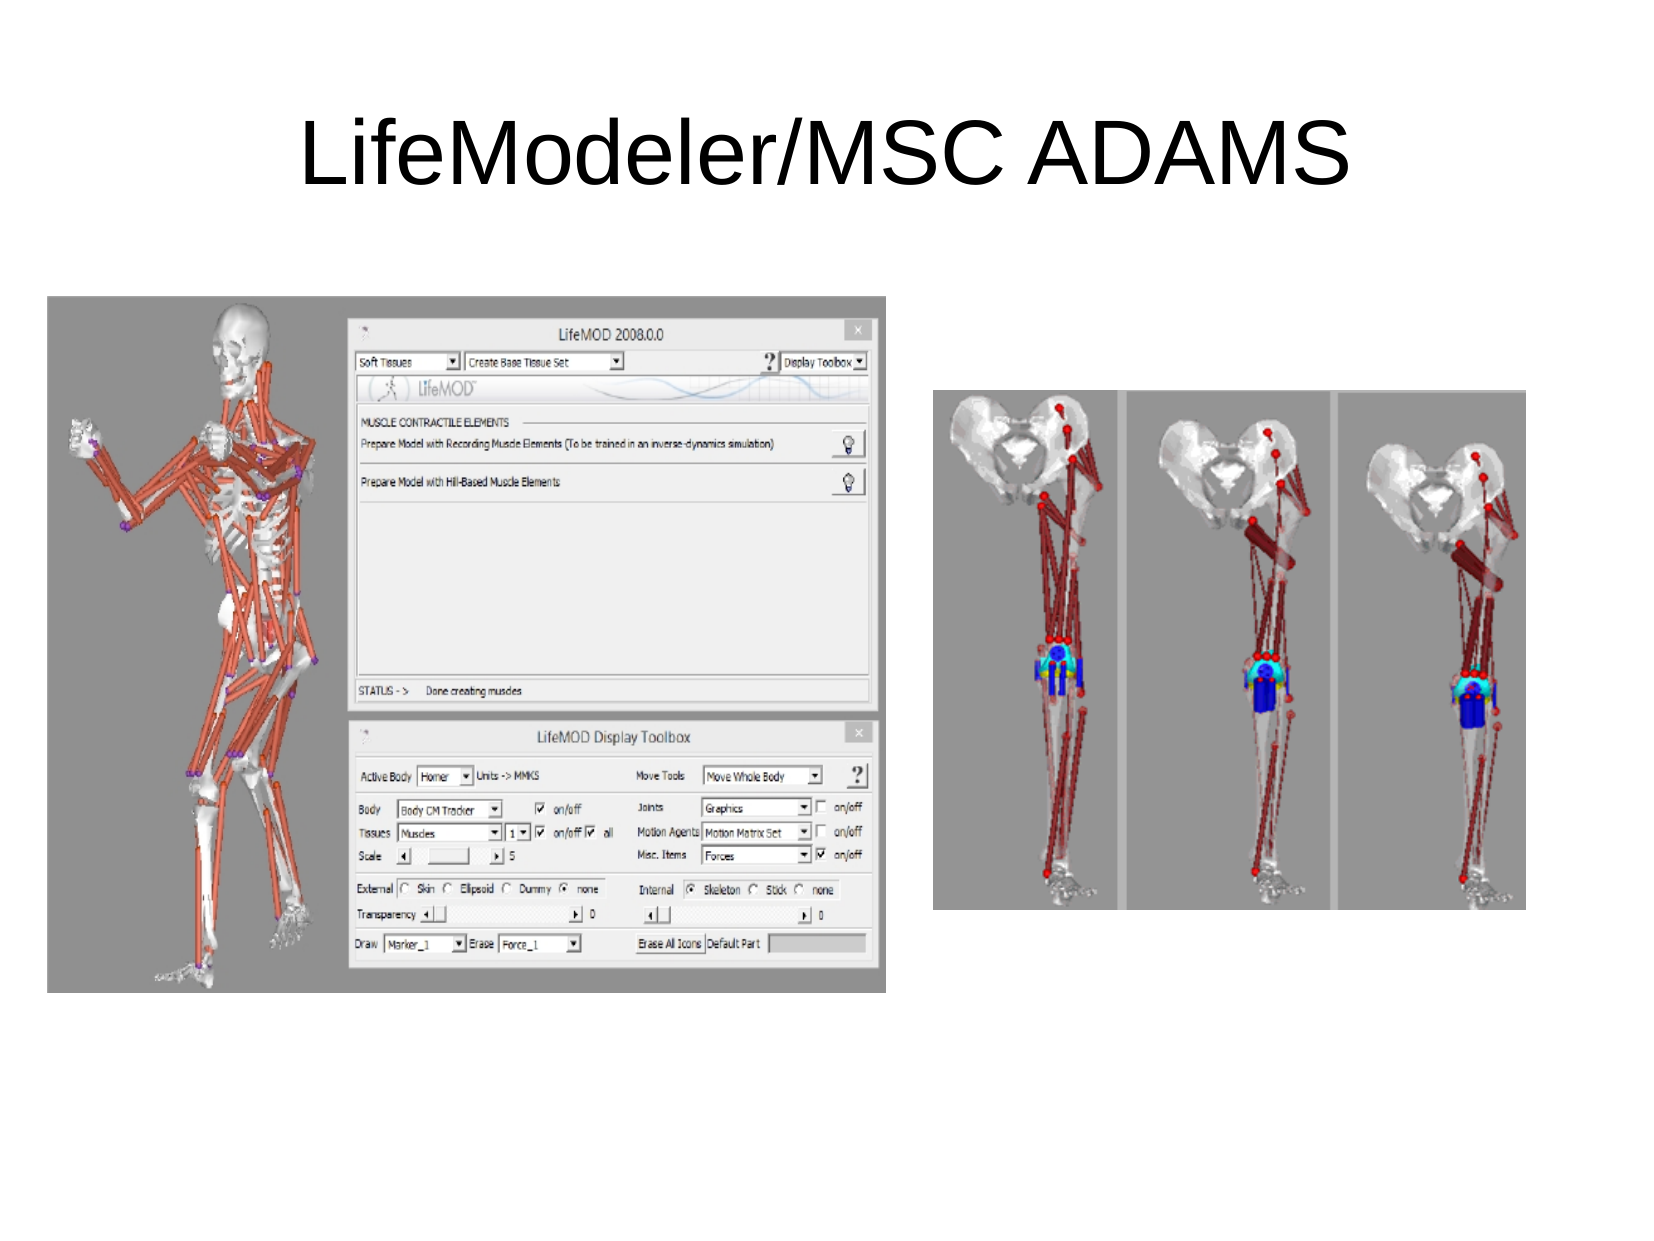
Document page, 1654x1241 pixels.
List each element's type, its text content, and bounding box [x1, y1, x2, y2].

title LifeModeler/MSC ADAMS [82, 49, 1571, 257]
picture [47, 296, 886, 993]
picture [933, 390, 1526, 910]
